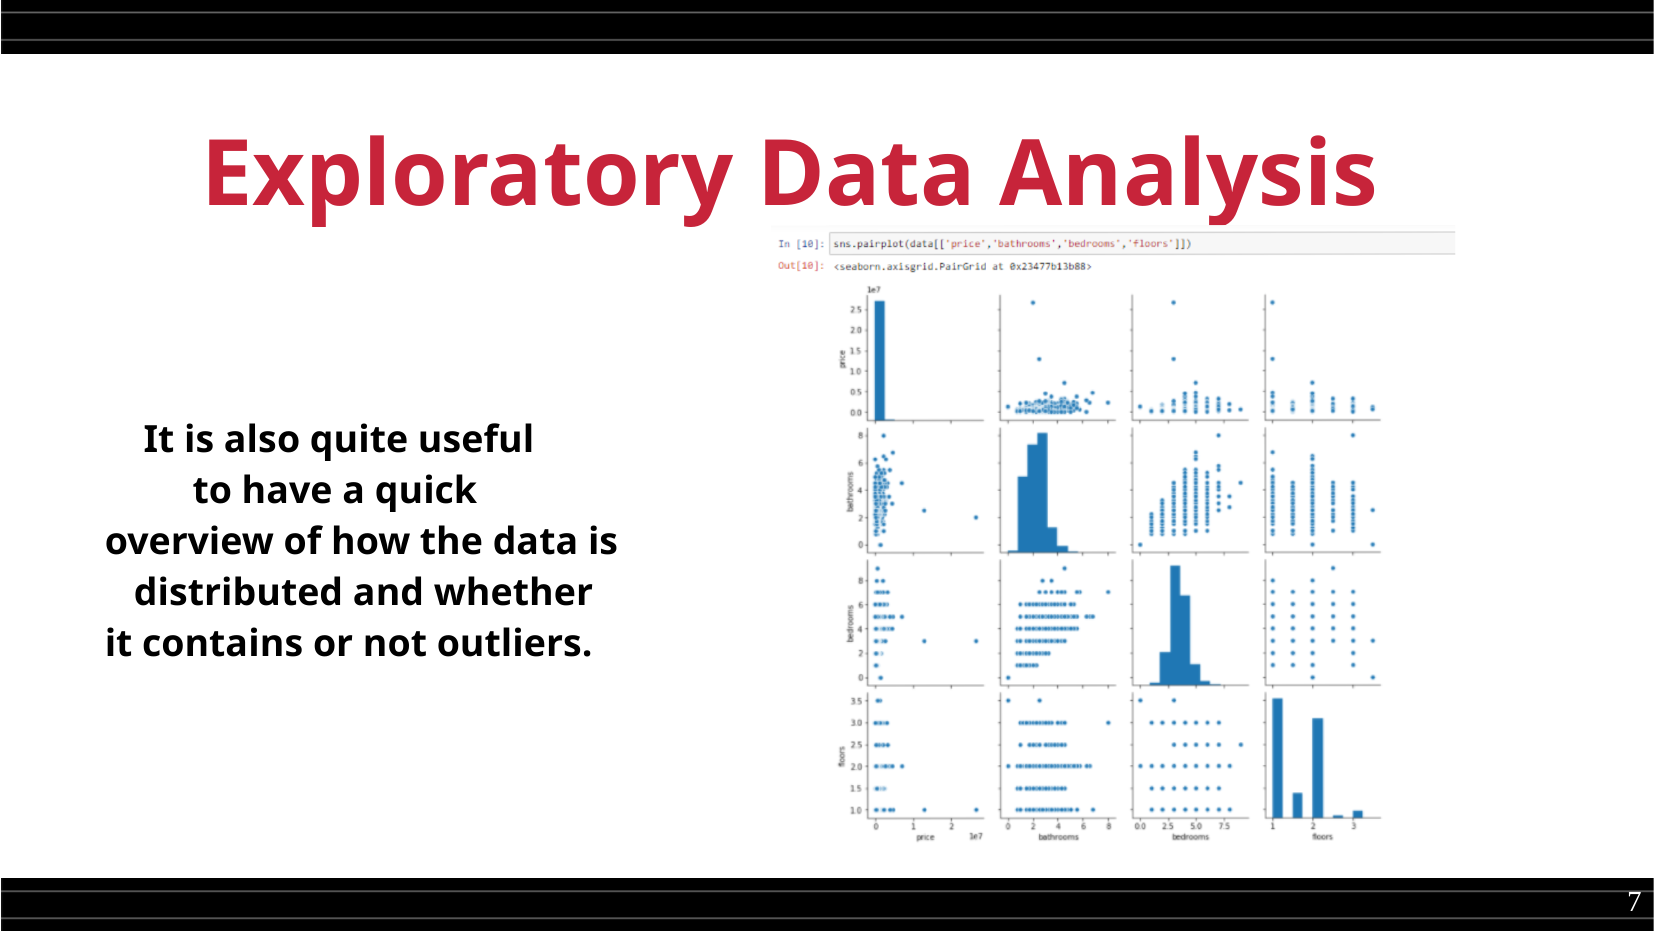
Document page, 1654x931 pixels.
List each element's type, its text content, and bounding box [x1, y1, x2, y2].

title Exploratory Data Analysis [82, 92, 1571, 249]
picture [1, 0, 1654, 54]
text_box It is also quite useful to have a quick overview of how the data is distributed and whether it contains or not outliers. [90, 405, 736, 675]
picture [1, 878, 1654, 931]
picture [770, 225, 1456, 859]
